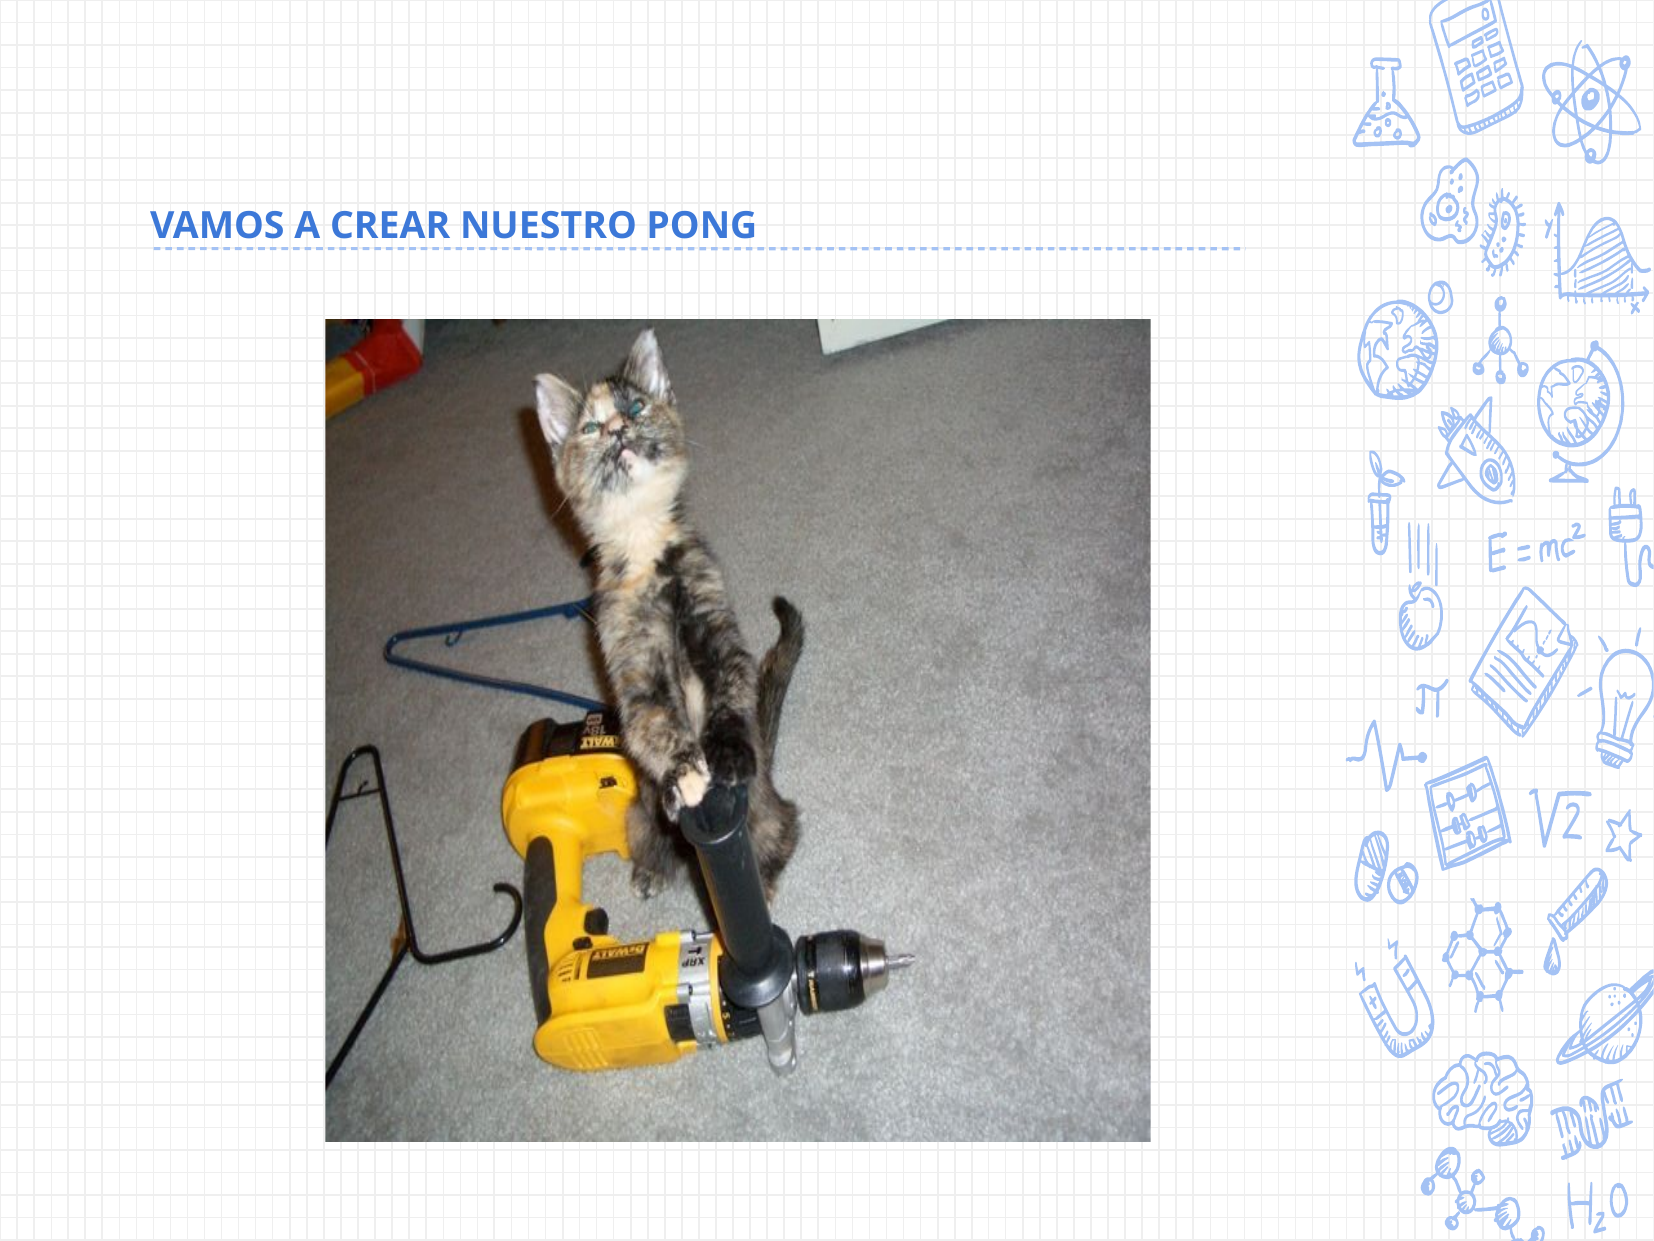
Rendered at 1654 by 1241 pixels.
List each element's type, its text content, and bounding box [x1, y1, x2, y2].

picture [325, 319, 1151, 1142]
text_box VAMOS A CREAR NUESTRO PONG [135, 54, 1246, 261]
